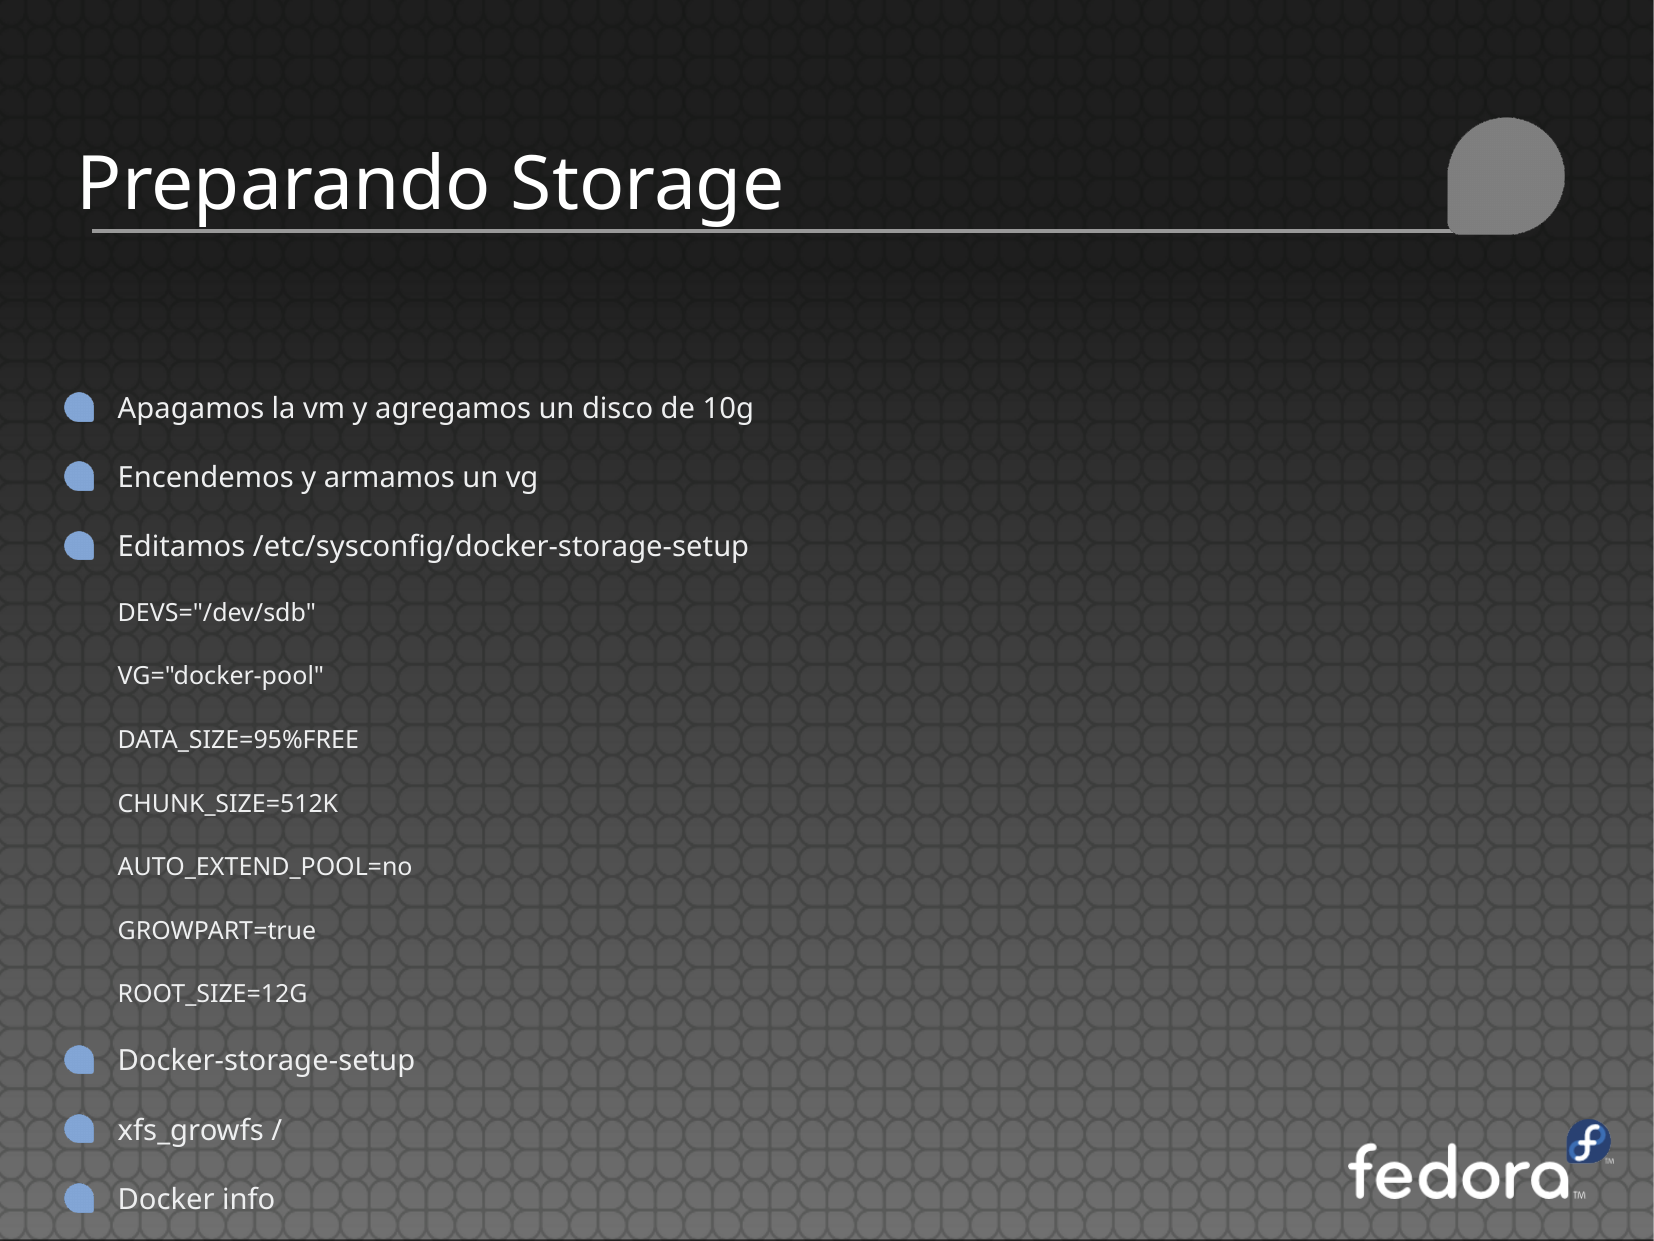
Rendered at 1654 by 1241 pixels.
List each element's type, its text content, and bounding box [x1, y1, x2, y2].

picture [0, 0, 1654, 1241]
title Preparando Storage [76, 112, 1566, 249]
list Apagamos la vm y agregamos un disco de 10g Encendemos y armamos un vg Editamos /etc/sysconfig/docker-storage-setup DEVS="/dev/sdb" VG="docker-pool" DATA_SIZE=95%FREE CHUNK_SIZE=512K AUTO_EXTEND_POOL=no GROWPART=true ROOT_SIZE=12G Docker-storage-setup xfs_growfs / Docker info Atomic host status [46, 300, 1536, 1241]
